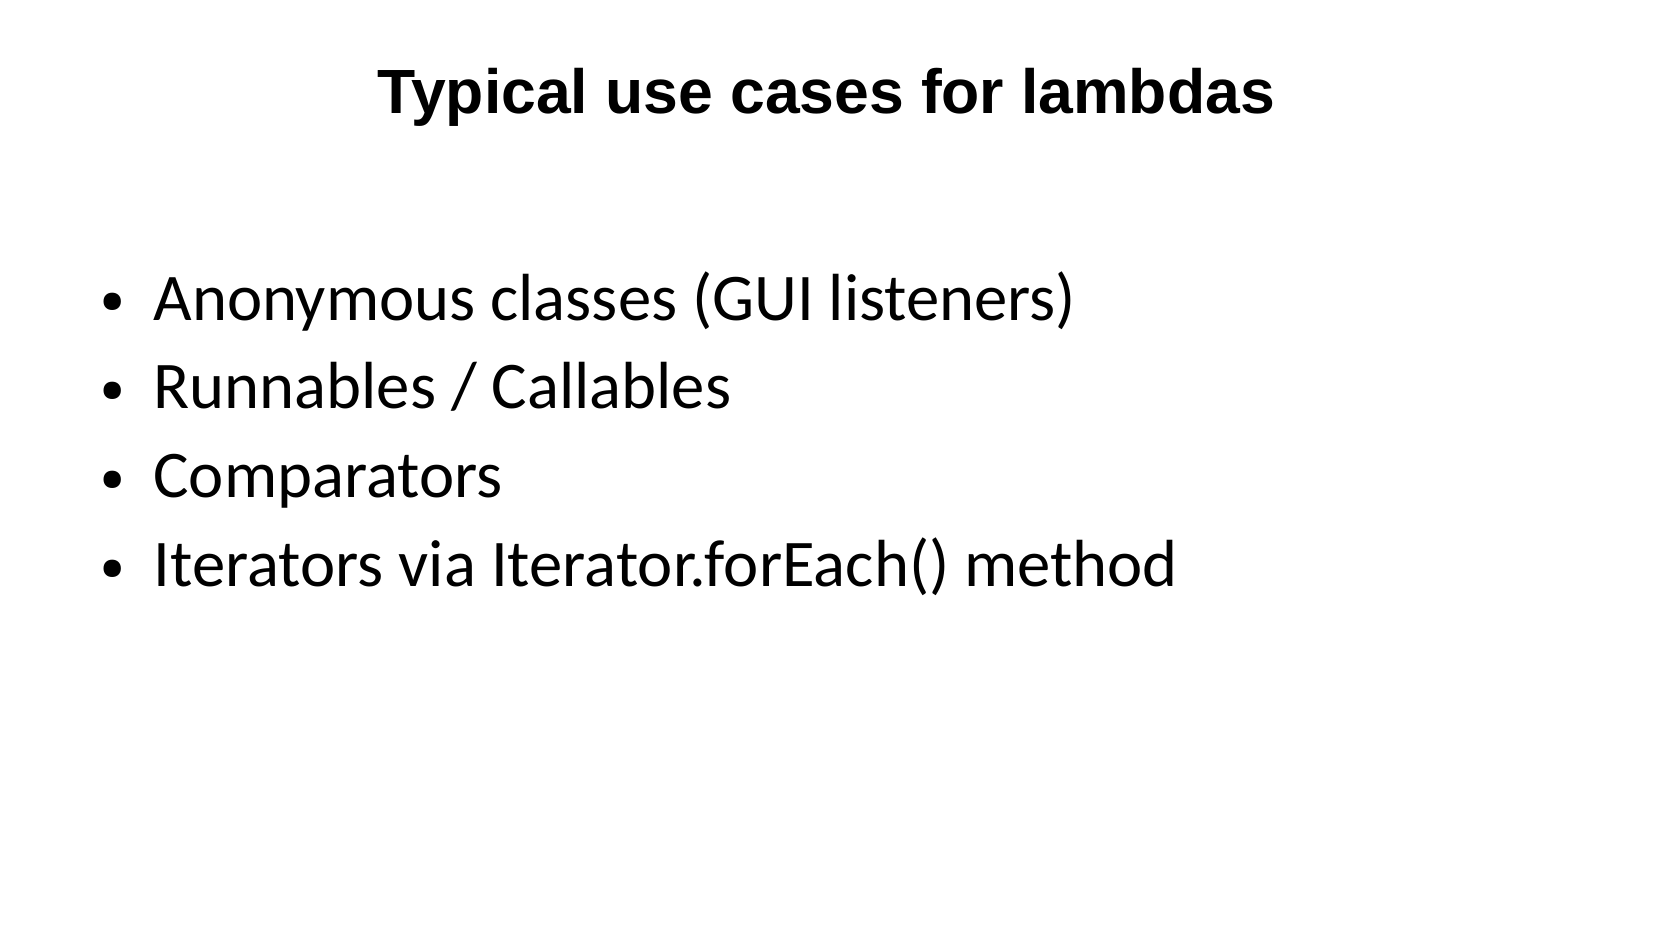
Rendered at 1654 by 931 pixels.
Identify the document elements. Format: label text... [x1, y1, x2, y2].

list Anonymous classes (GUI listeners) Runnables / Callables Comparators Iterators via Iterator.forEach() method [82, 269, 1538, 889]
title Typical use cases for lambdas [82, 37, 1571, 147]
